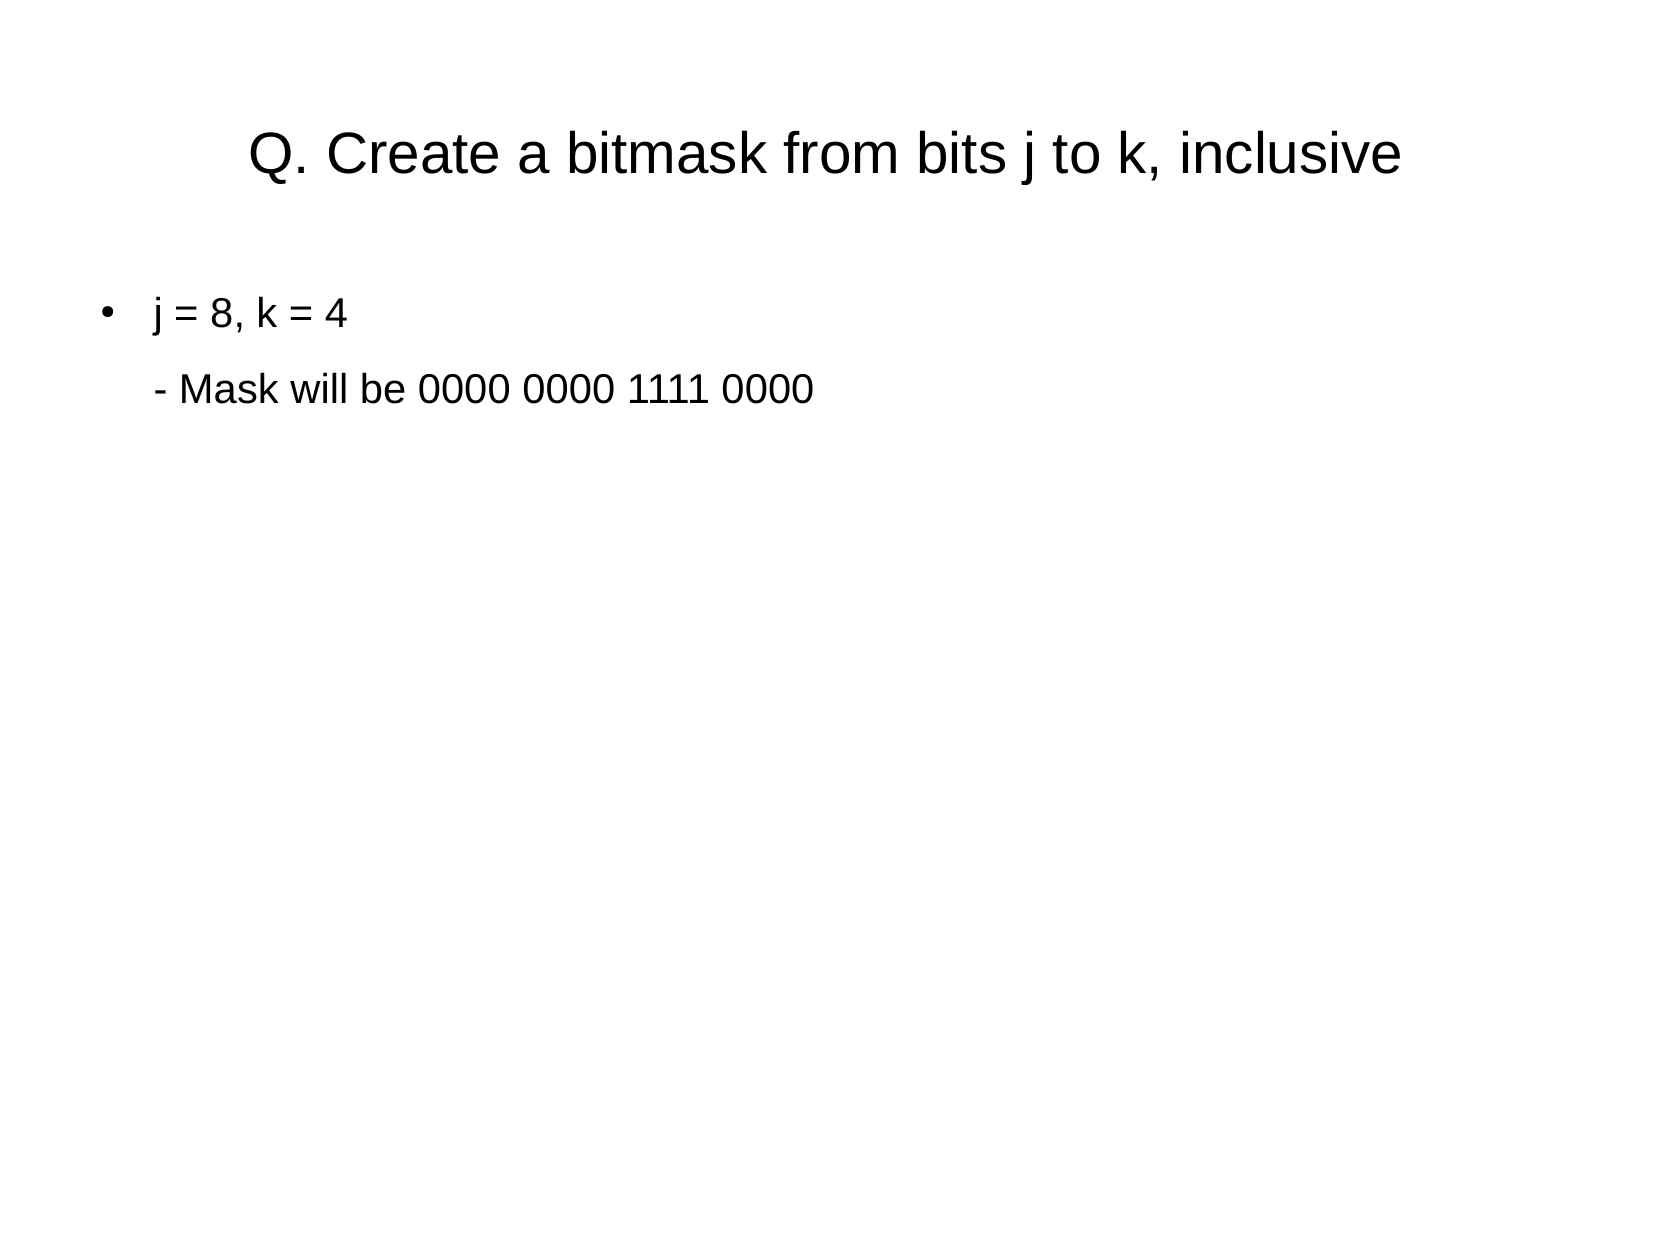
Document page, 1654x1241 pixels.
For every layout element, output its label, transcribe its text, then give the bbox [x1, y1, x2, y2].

title Q. Create a bitmask from bits j to k, inclusive [82, 49, 1571, 257]
list j = 8, k = 4 - Mask will be 0000 0000 1111 0000 [82, 290, 1571, 1010]
